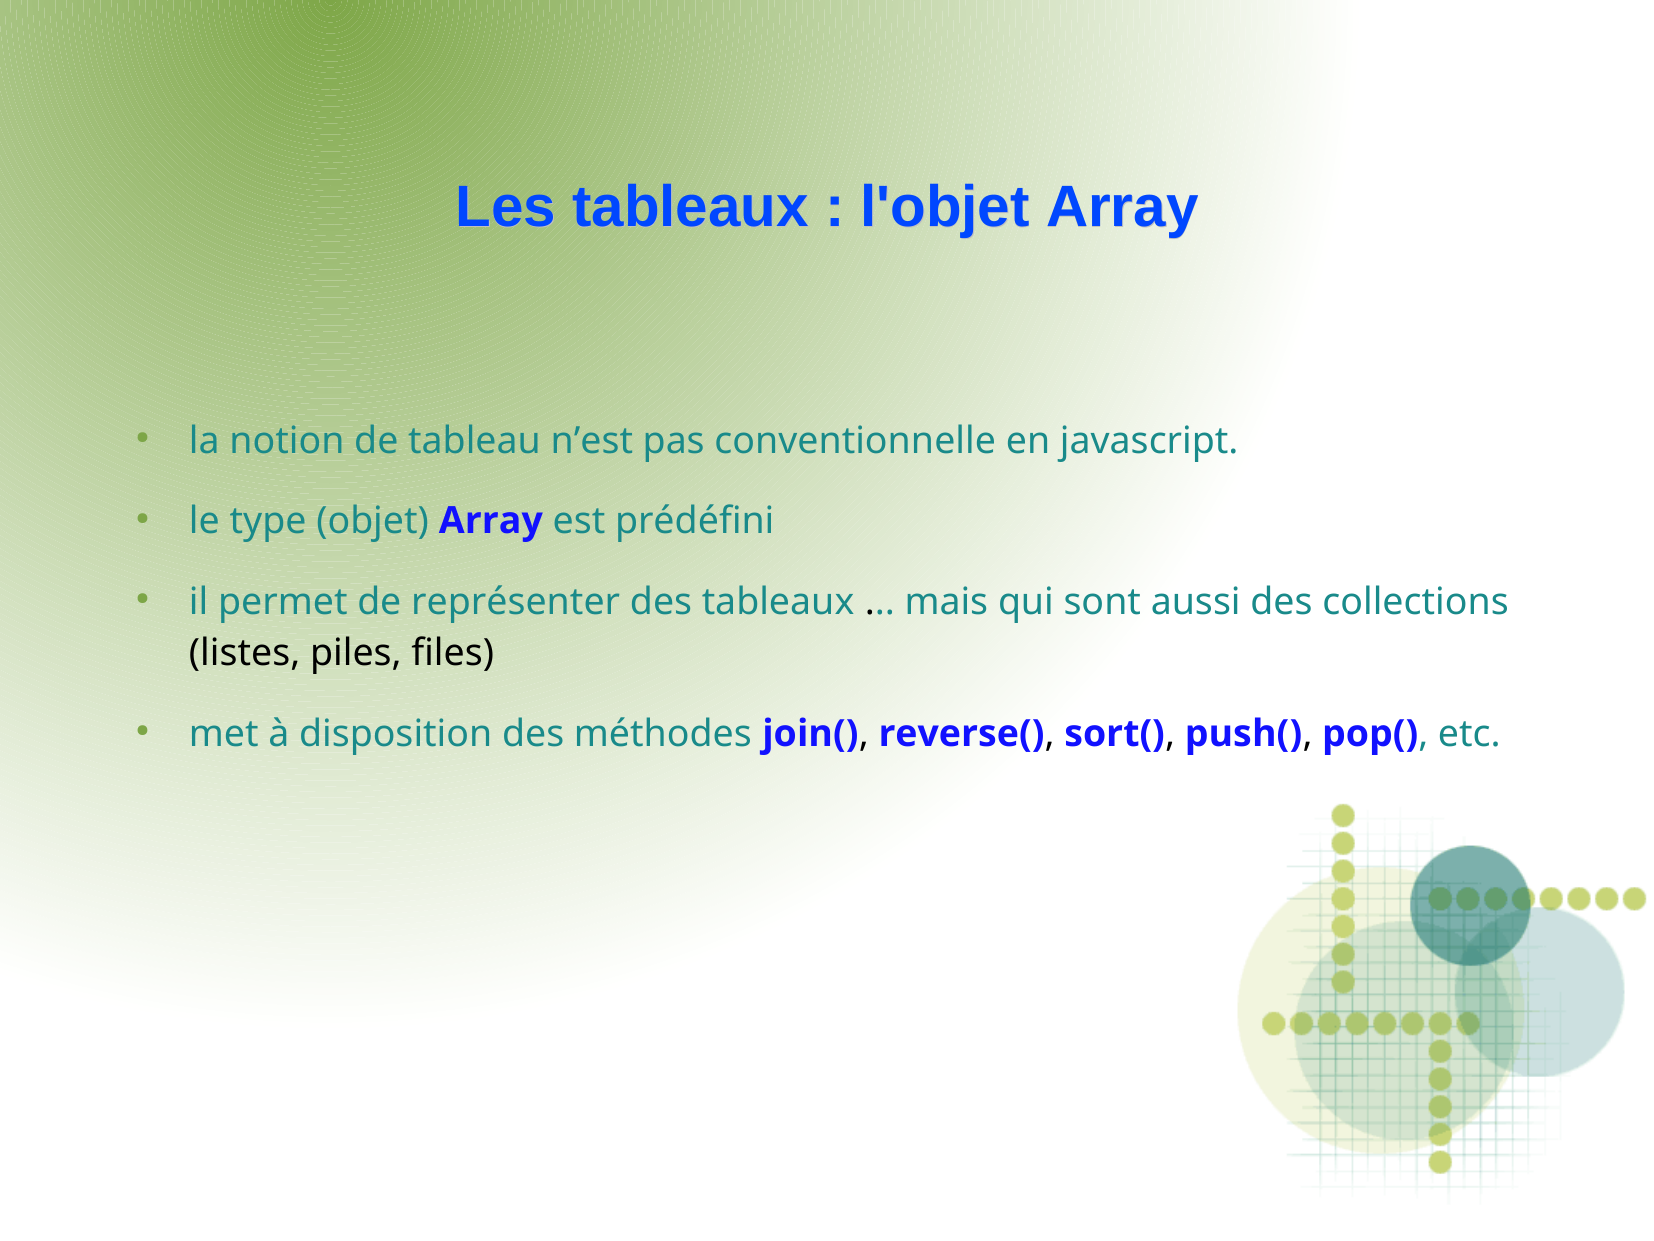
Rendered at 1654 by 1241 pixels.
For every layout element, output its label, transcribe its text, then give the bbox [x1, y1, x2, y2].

picture [1224, 792, 1654, 1211]
list la notion de tableau n’est pas conventionnelle en javascript. le type (objet) Array est prédéfini il permet de représenter des tableaux ... mais qui sont aussi des collections (listes, piles, files) met à disposition des méthodes join(), reverse(), sort(), push(), pop(), etc. [118, 413, 1531, 849]
title Les tableaux : l'objet Array [121, 102, 1534, 310]
